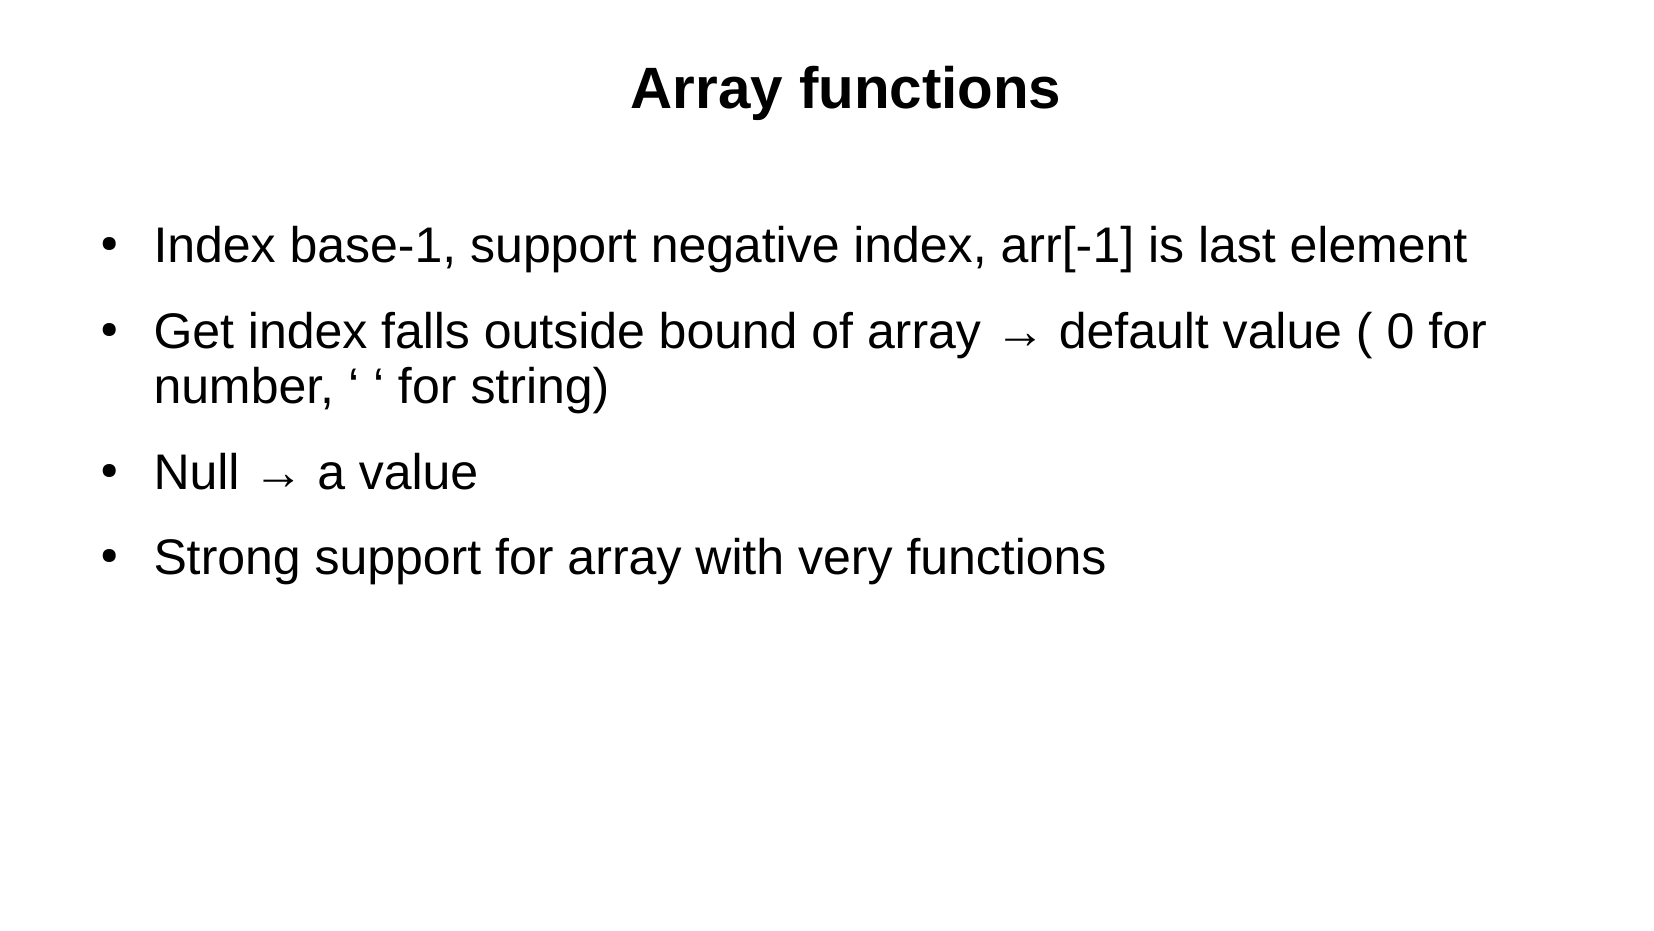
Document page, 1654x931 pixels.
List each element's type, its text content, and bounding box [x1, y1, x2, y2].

text_box Array functions [616, 48, 1077, 129]
list Index base-1, support negative index, arr[-1] is last element Get index falls outside bound of array → default value ( 0 for number, ‘ ‘ for string) Null → a value Strong support for array with very functions [82, 217, 1571, 758]
